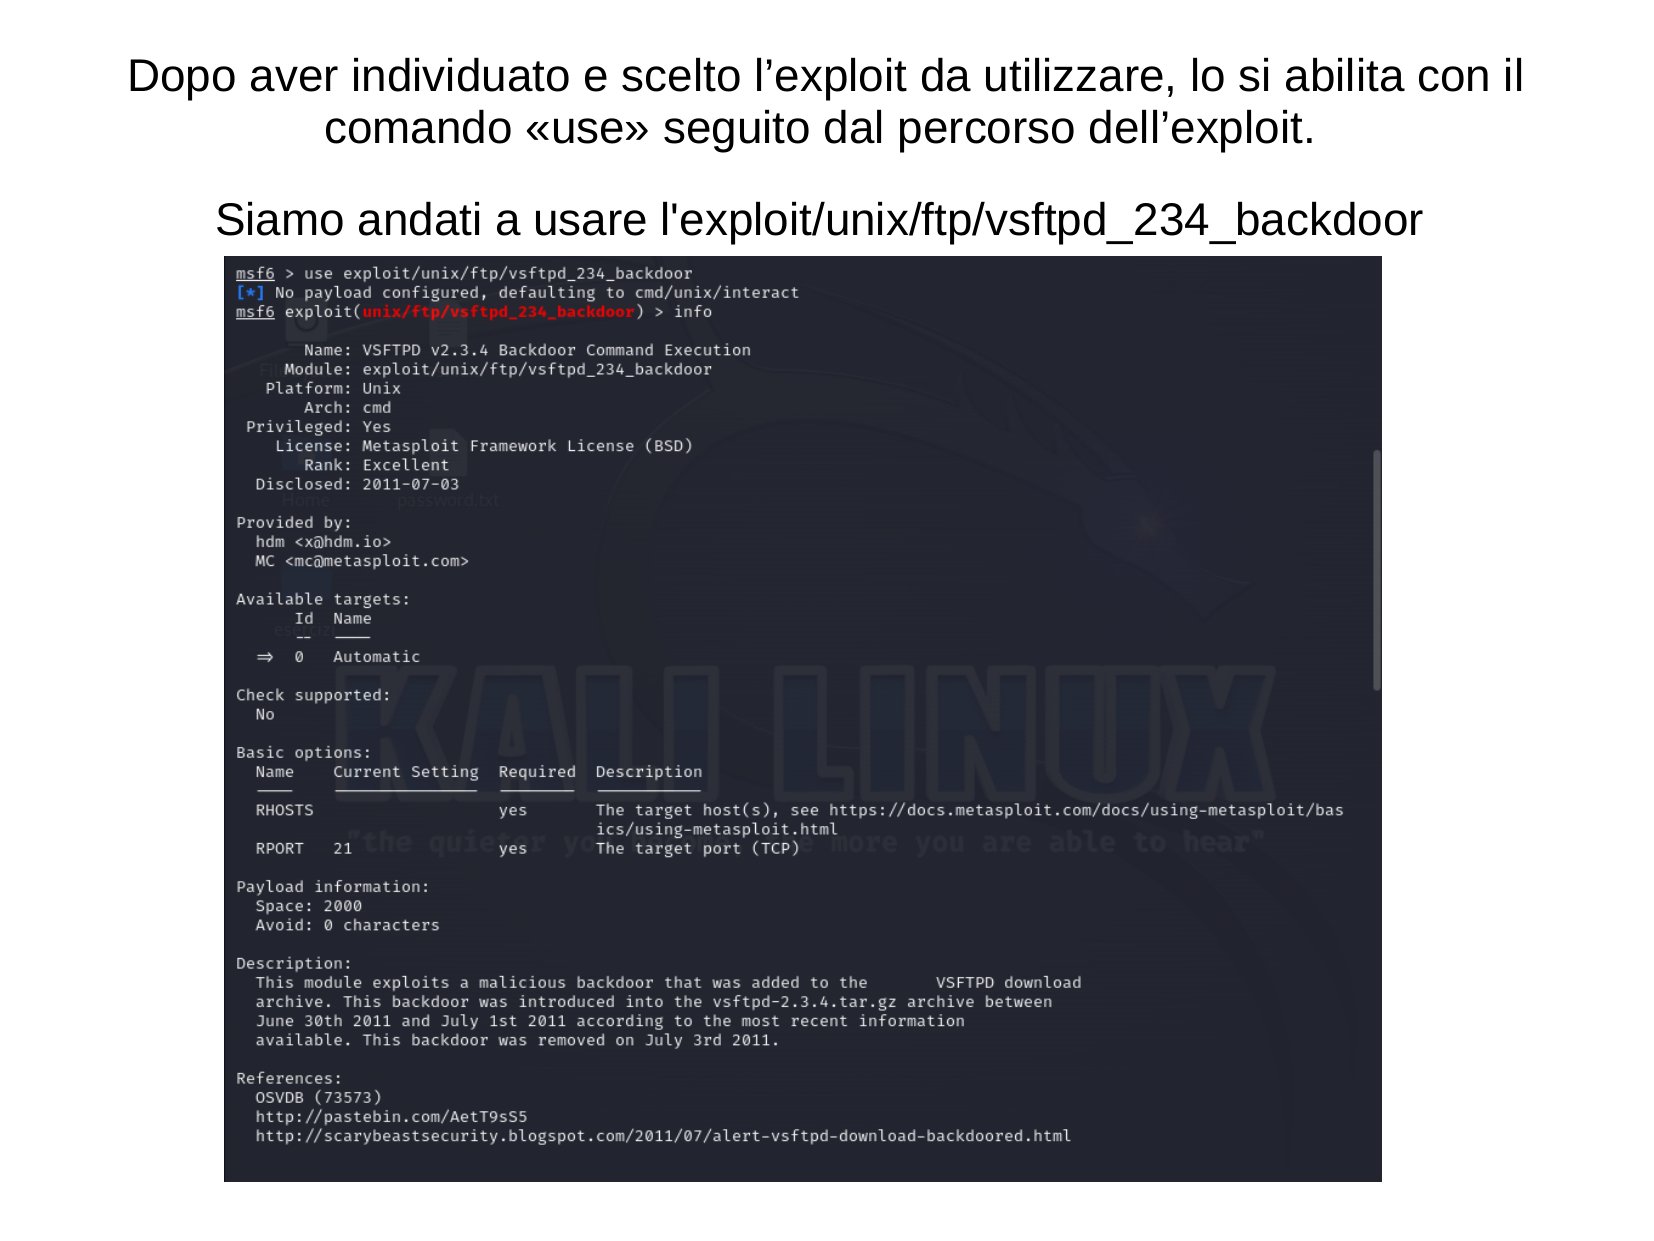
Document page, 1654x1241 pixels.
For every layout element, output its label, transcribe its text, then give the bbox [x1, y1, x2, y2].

picture [224, 256, 1382, 1182]
title Dopo aver individuato e scelto l’exploit da utilizzare, lo si abilita con il comando «use» seguito dal percorso dell’exploit. Siamo andati a usare l'exploit/unix/ftp/vsftpd_234_backdoor [82, 49, 1571, 257]
